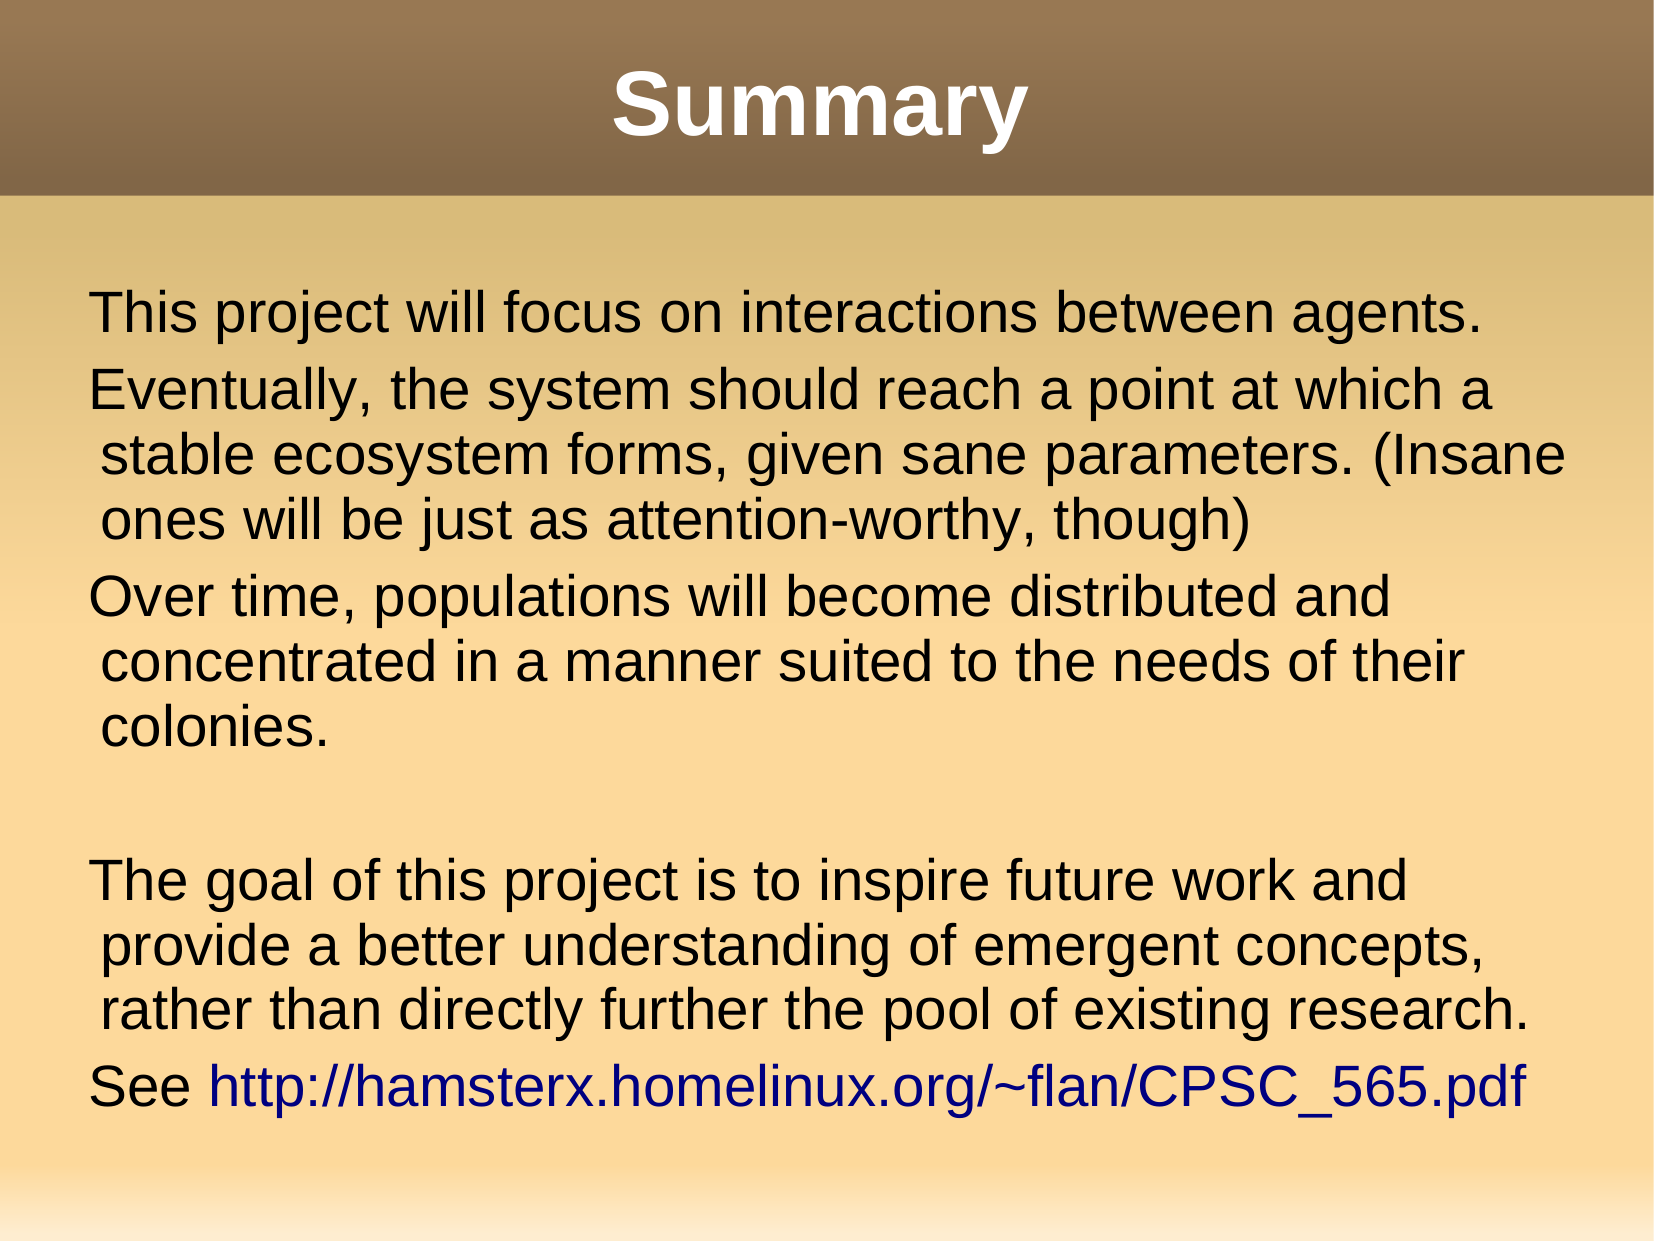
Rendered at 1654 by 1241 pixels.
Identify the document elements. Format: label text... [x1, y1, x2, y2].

subtitle This project will focus on interactions between agents. Eventually, the system should reach a point at which a stable ecosystem forms, given sane parameters. (Insane ones will be just as attention-worthy, though) Over time, populations will become distributed and concentrated in a manner suited to the needs of their colonies. The goal of this project is to inspire future work and provide a better understanding of emergent concepts, rather than directly further the pool of existing research. See http://hamsterx.homelinux.org/~flan/CPSC_565.pdf [82, 234, 1571, 1165]
title Summary [76, 0, 1565, 208]
picture [0, 0, 1654, 1241]
